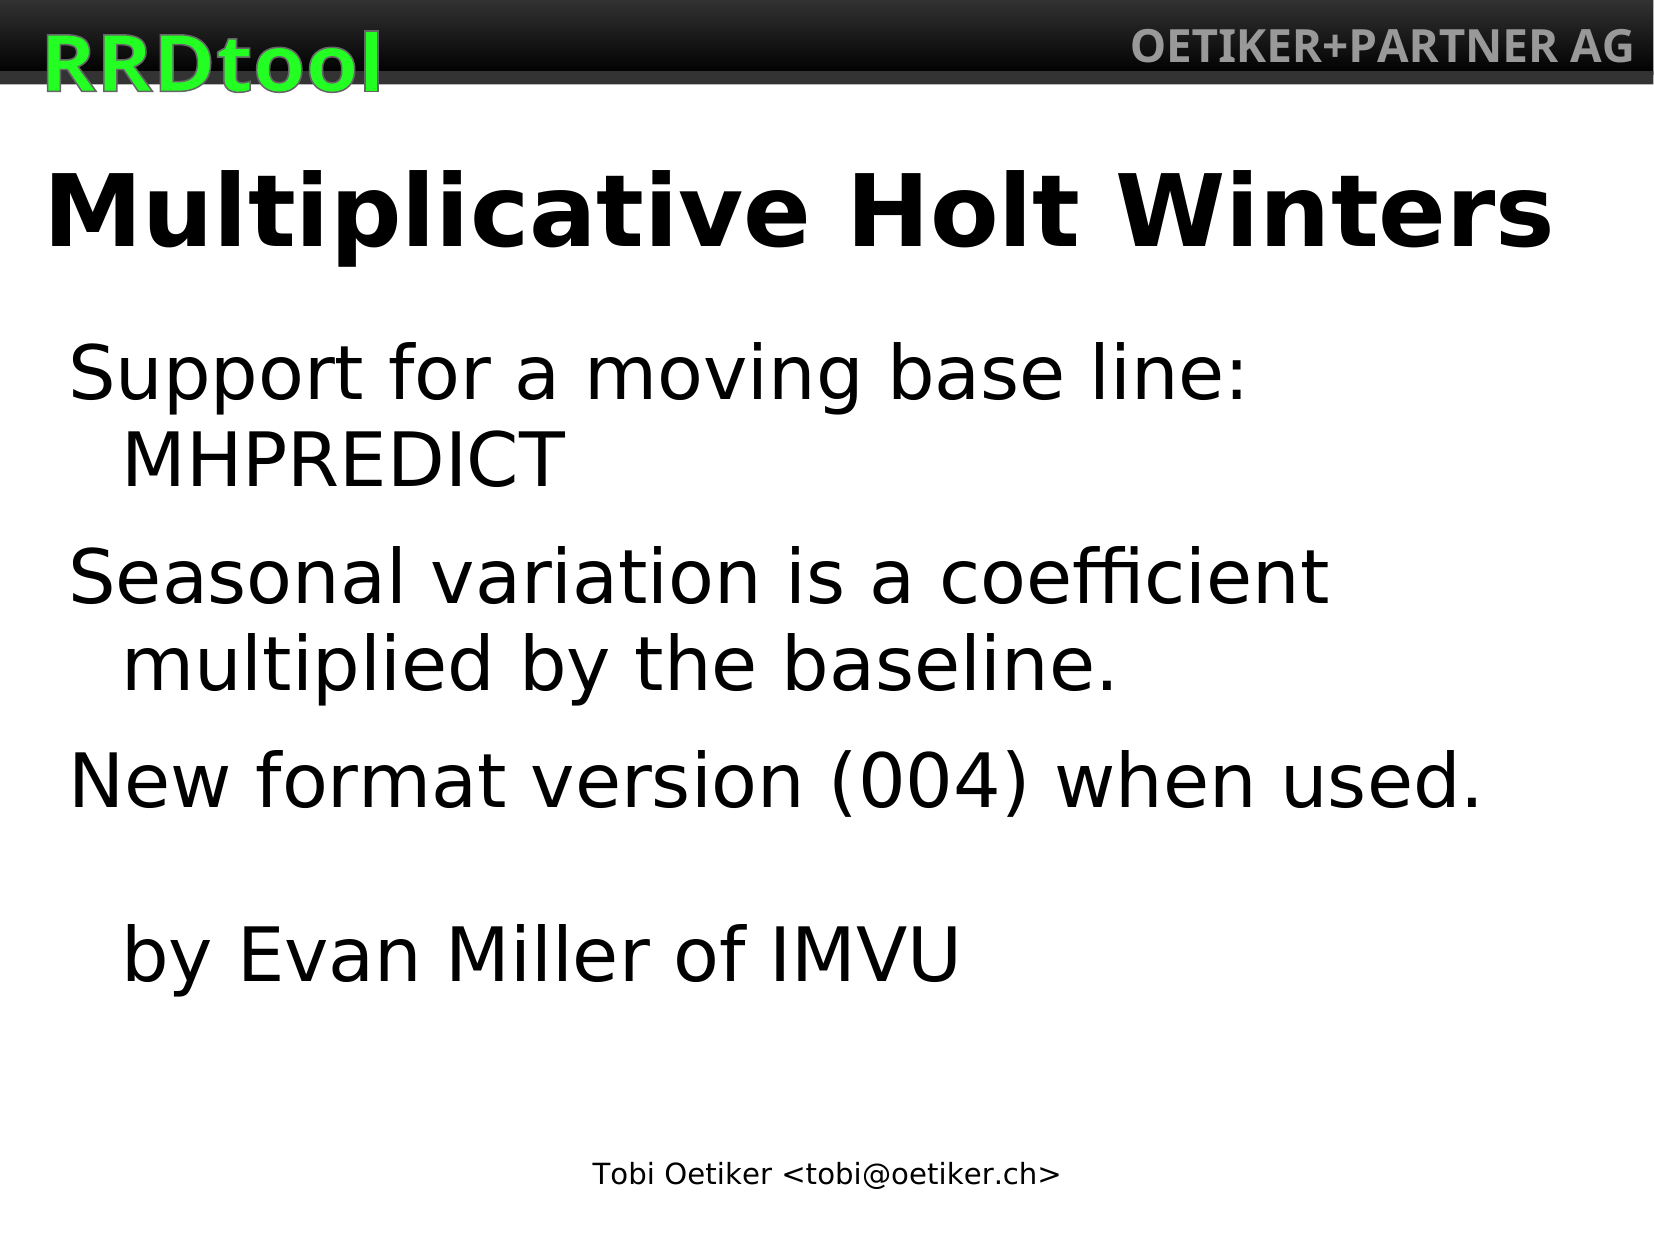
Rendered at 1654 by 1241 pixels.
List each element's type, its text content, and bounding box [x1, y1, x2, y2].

title Multiplicative Holt Winters [43, 144, 1582, 280]
list Support for a moving base line: MHPREDICT Seasonal variation is a coefficient multiplied by the baseline. New format version (004) when used. by Evan Miller of IMVU [50, 329, 1571, 1084]
